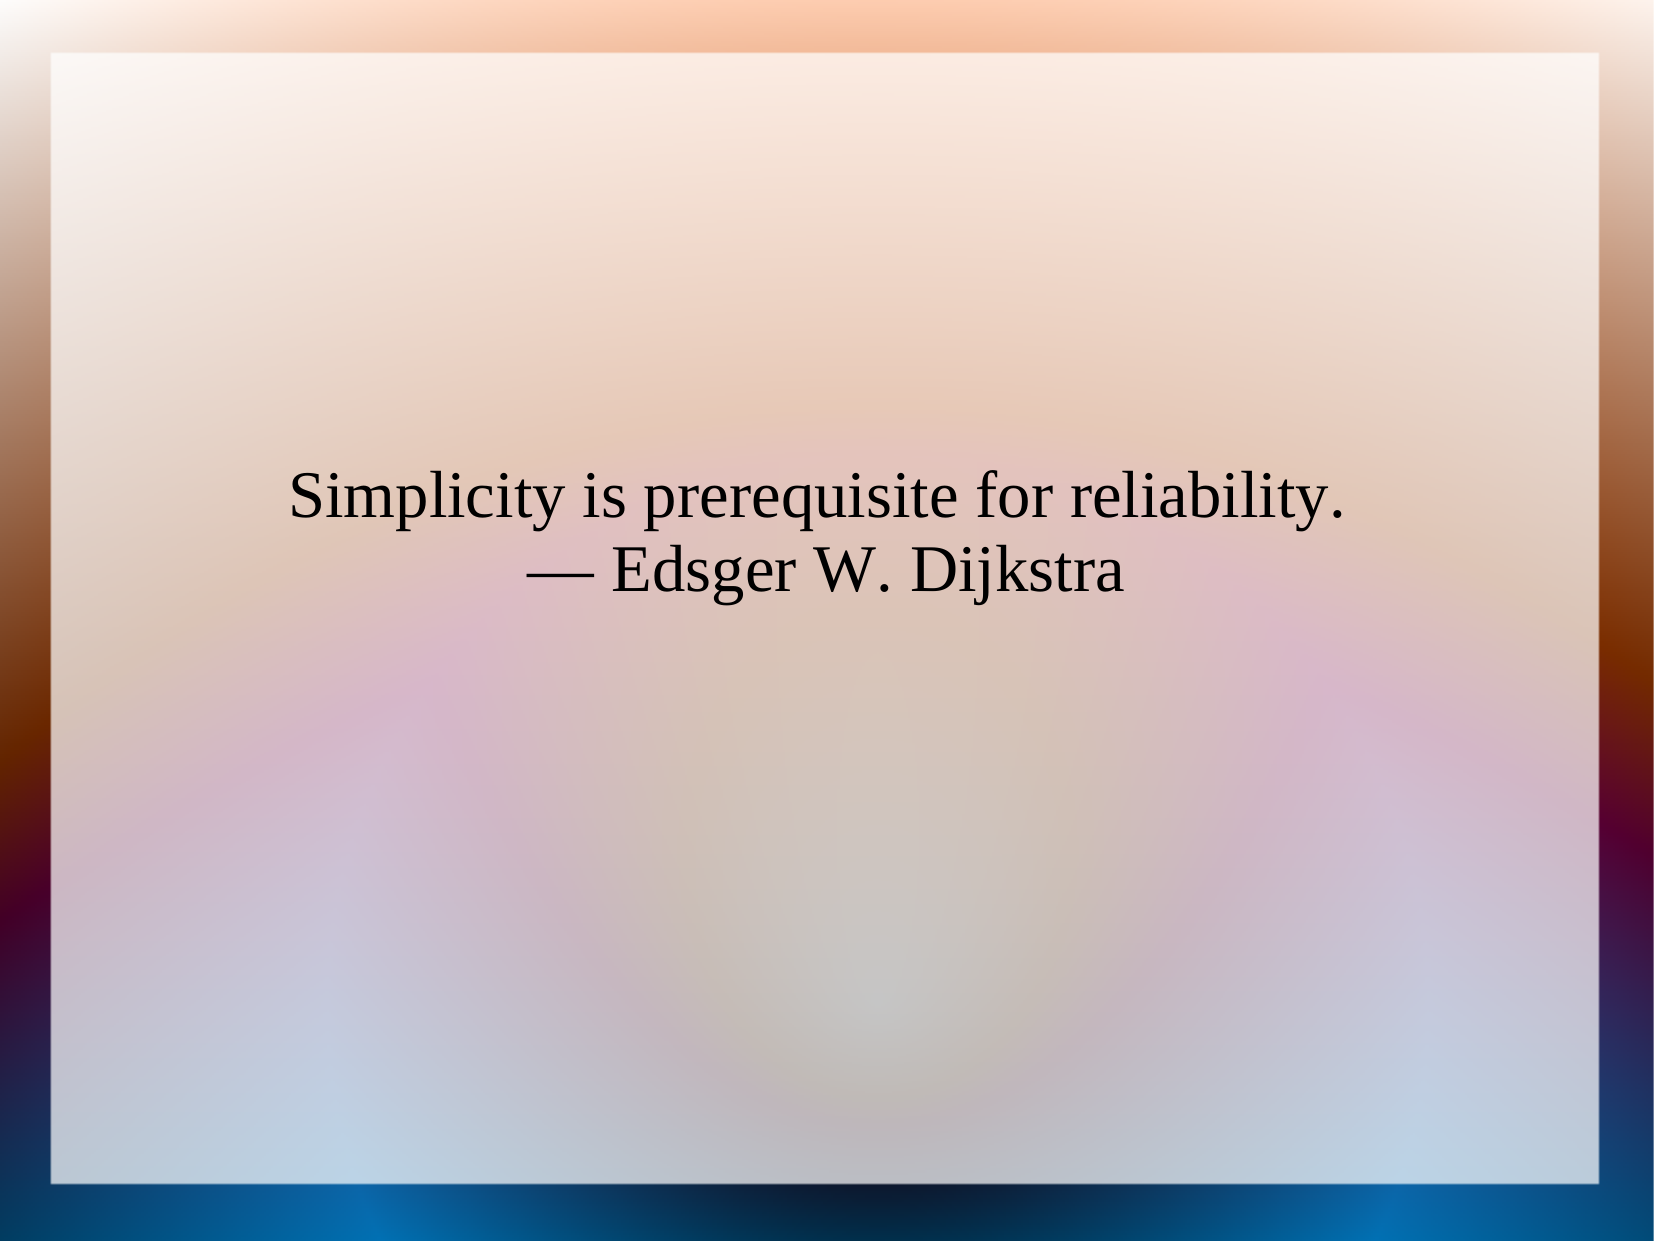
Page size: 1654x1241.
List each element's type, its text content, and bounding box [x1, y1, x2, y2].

subtitle Simplicity is prerequisite for reliability. — Edsger W. Dijkstra [82, 55, 1571, 1010]
picture [0, 0, 1654, 1241]
